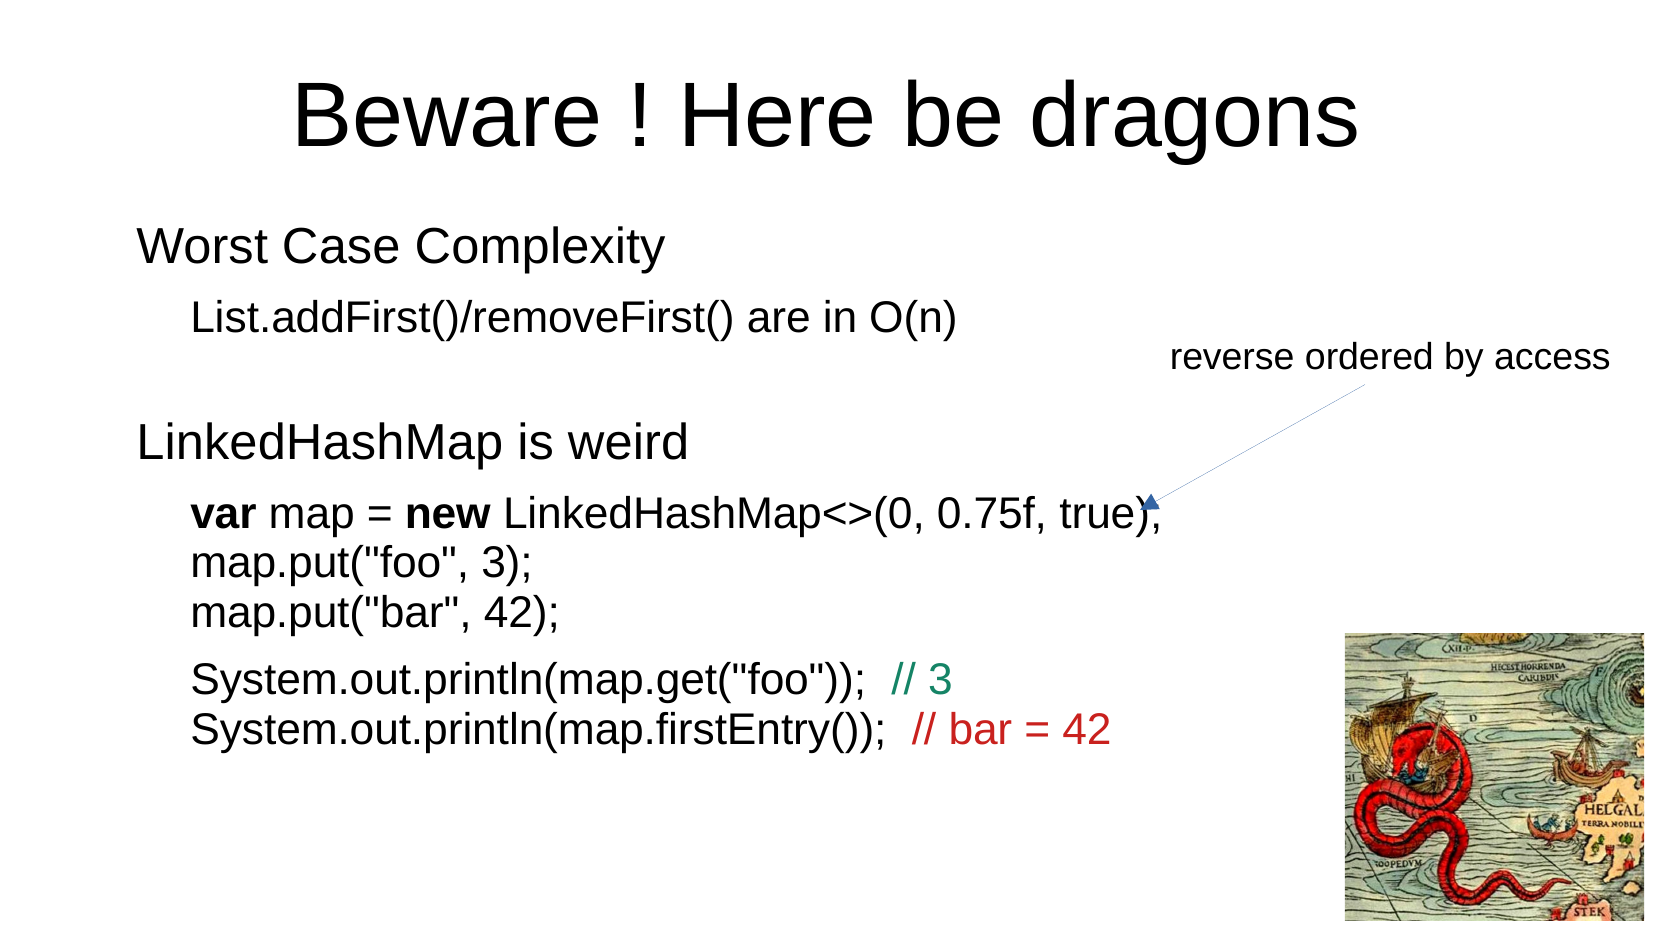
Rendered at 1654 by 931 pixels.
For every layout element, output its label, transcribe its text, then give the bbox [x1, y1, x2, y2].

list Worst Case Complexity List.addFirst()/removeFirst() are in O(n) LinkedHashMap is weird var map = new LinkedHashMap<>(0, 0.75f, true); map.put("foo", 3); map.put("bar", 42); System.out.println(map.get("foo")); // 3 System.out.println(map.firstEntry()); // bar = 42 [82, 217, 1571, 758]
text_box reverse ordered by access [1155, 327, 1636, 391]
title Beware ! Here be dragons [82, 37, 1571, 193]
picture [1344, 633, 1645, 921]
